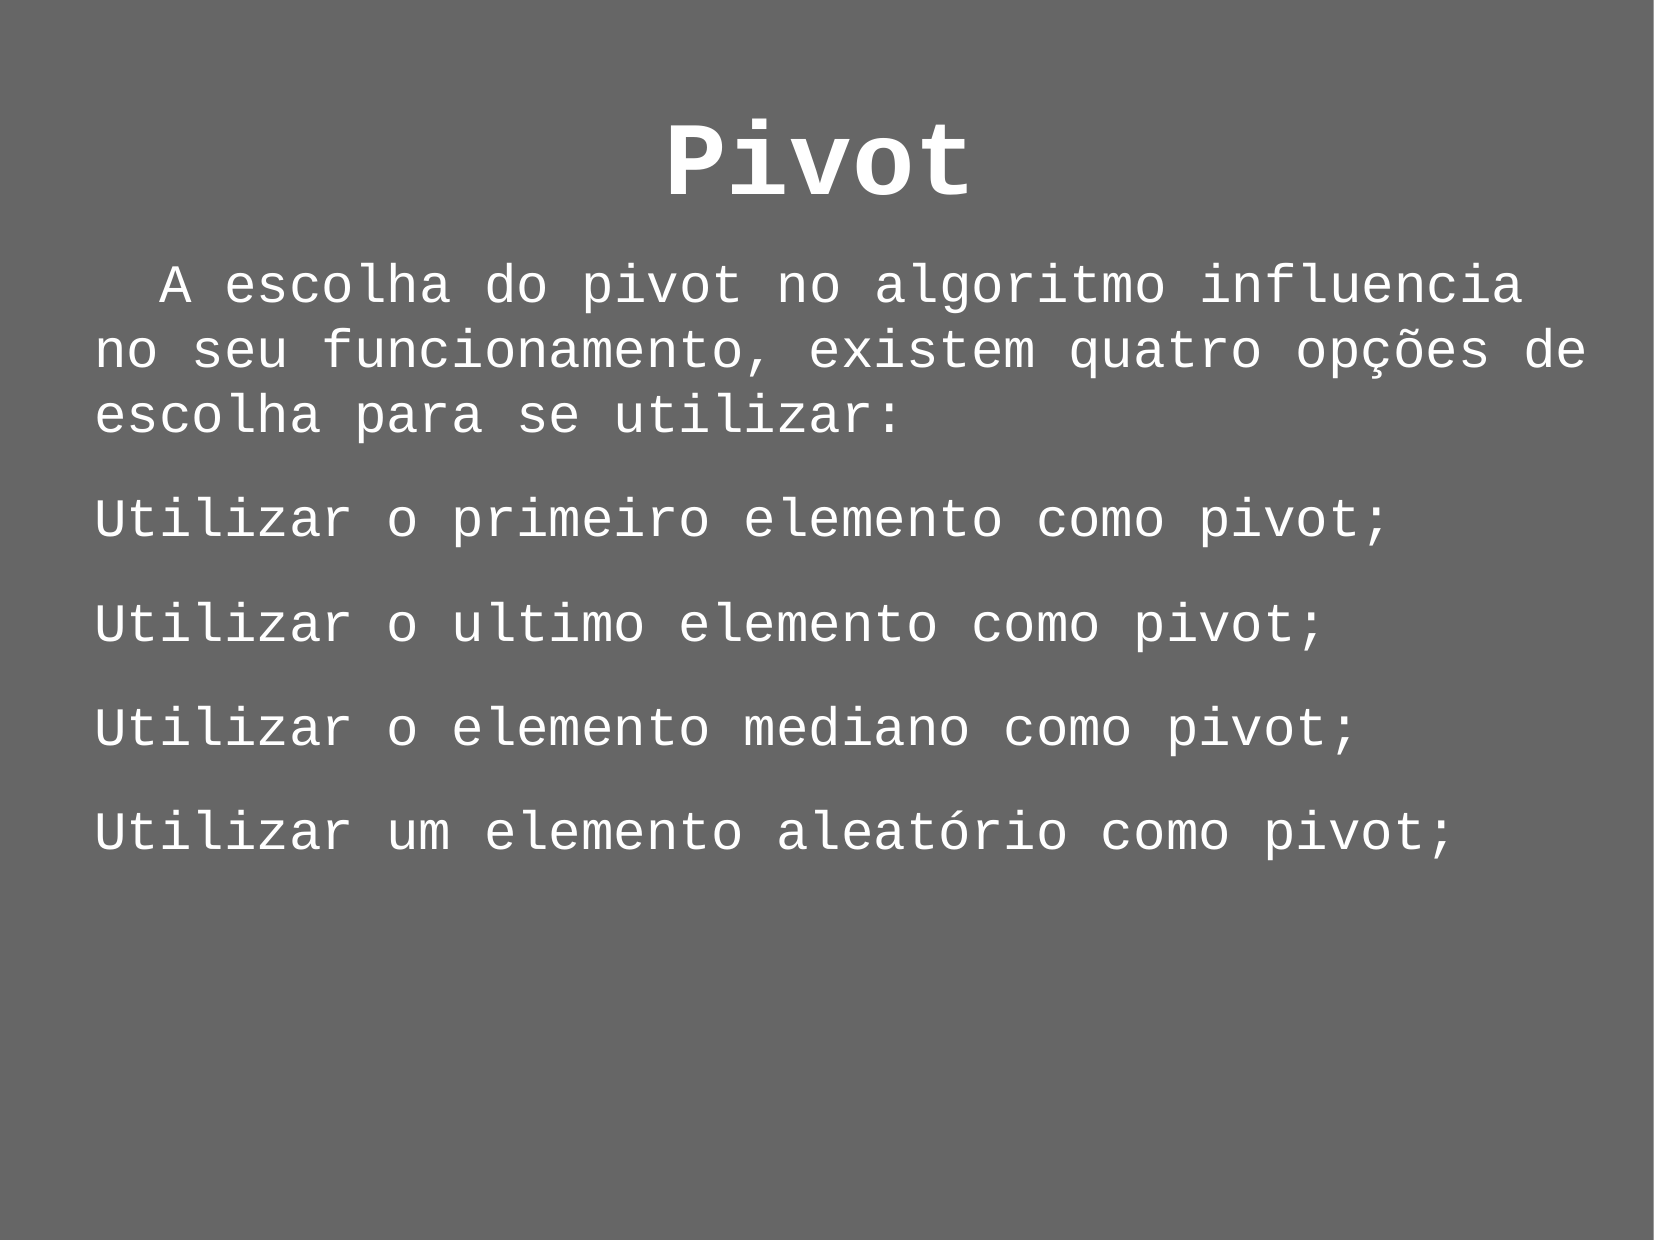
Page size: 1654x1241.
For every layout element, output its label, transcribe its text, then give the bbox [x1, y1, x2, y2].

text_box A escolha do pivot no algoritmo influencia no seu funcionamento, existem quatro opções de escolha para se utilizar: Utilizar o primeiro elemento como pivot; Utilizar o ultimo elemento como pivot; Utilizar o elemento mediano como pivot; Utilizar um elemento aleatório como pivot; [23, 247, 1618, 1193]
text_box Pivot [23, 90, 1618, 216]
